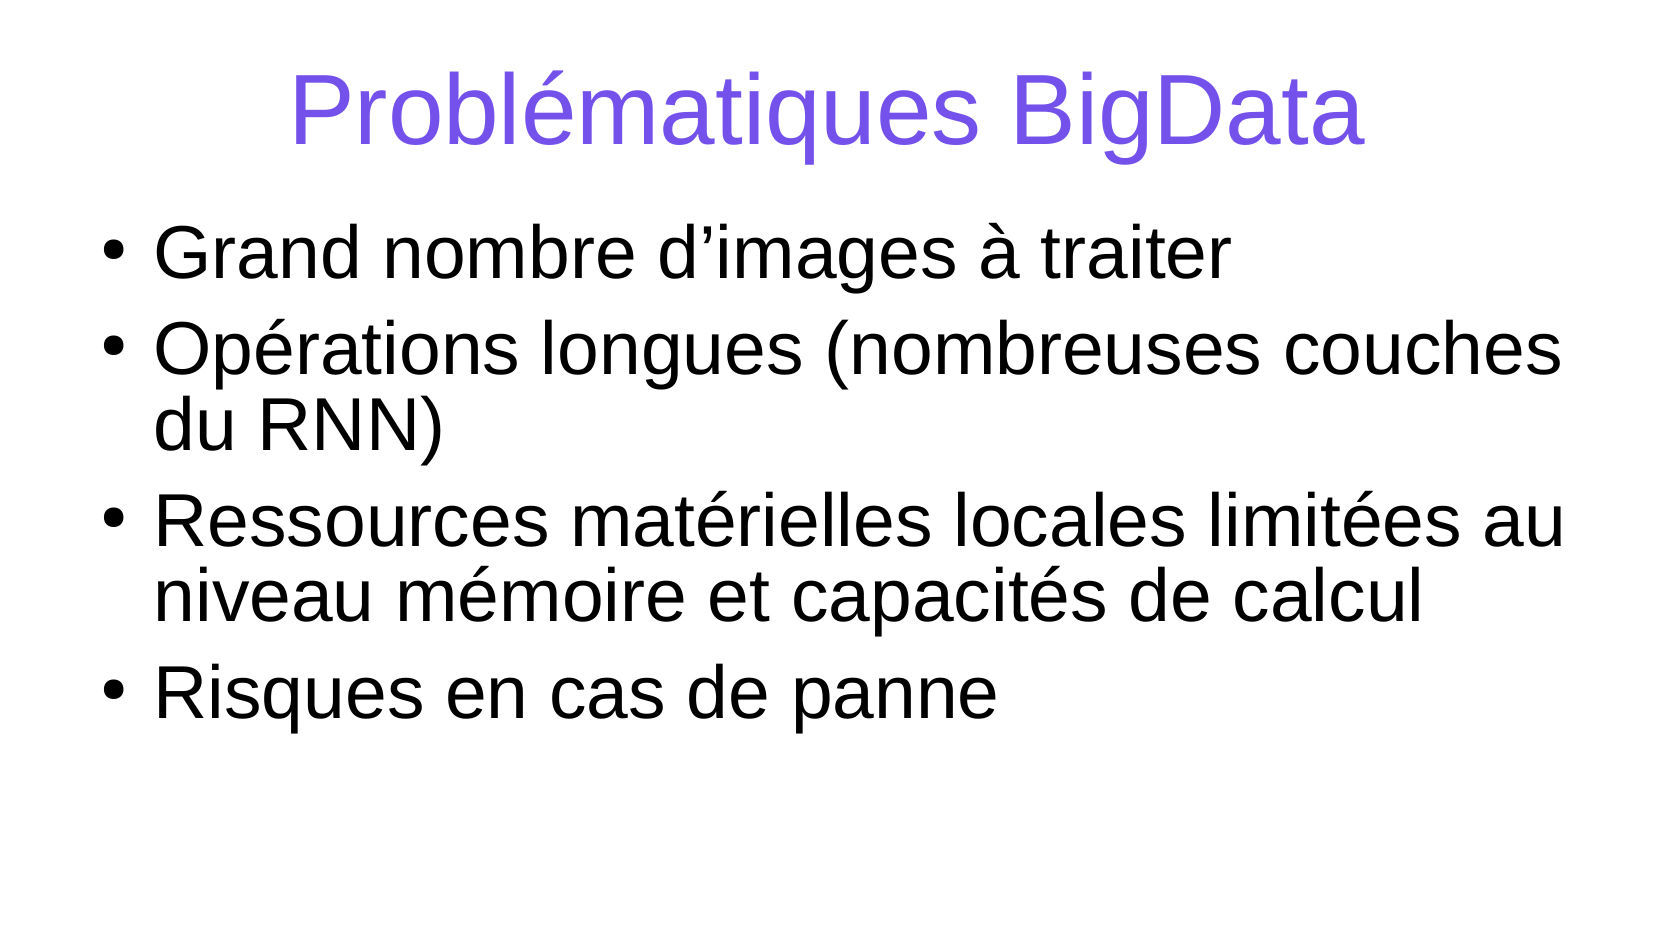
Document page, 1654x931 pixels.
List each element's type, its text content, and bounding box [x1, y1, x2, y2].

list Grand nombre d’images à traiter Opérations longues (nombreuses couches du RNN) Ressources matérielles locales limitées au niveau mémoire et capacités de calcul Risques en cas de panne [82, 217, 1571, 758]
title Problématiques BigData [82, 37, 1571, 193]
